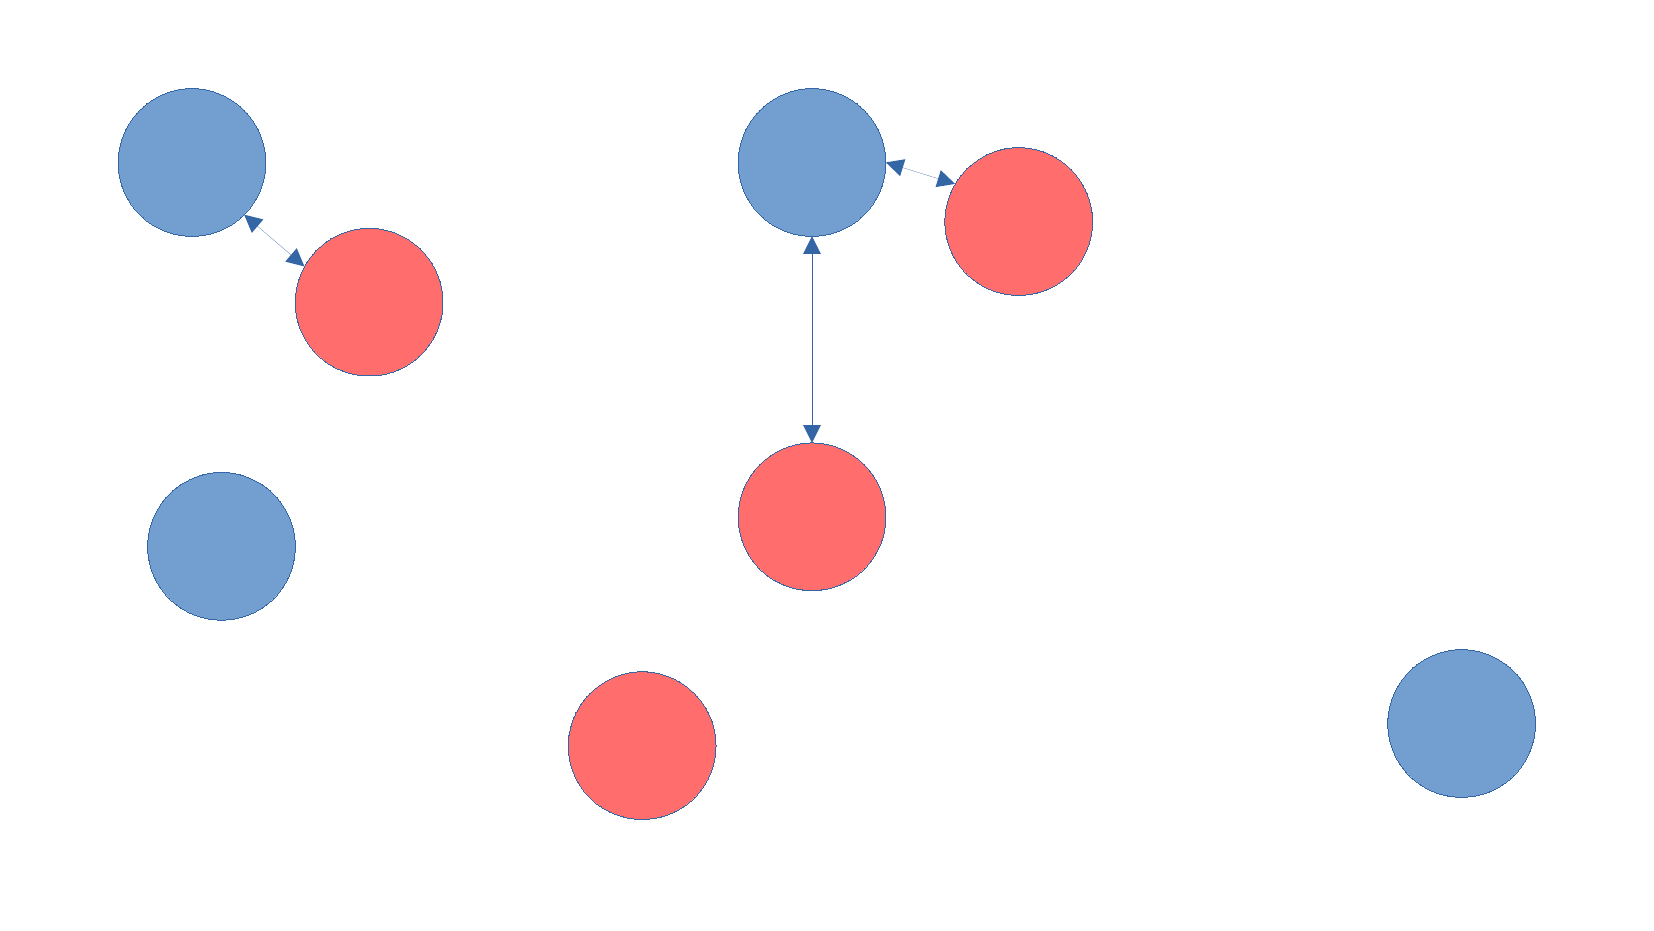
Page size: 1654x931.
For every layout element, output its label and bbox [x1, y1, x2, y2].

text_box [295, 228, 443, 376]
text_box [738, 88, 886, 237]
text_box [147, 472, 296, 621]
text_box [944, 147, 1093, 296]
text_box [738, 442, 886, 591]
text_box [118, 88, 266, 237]
text_box [1387, 649, 1536, 798]
text_box [568, 671, 717, 820]
